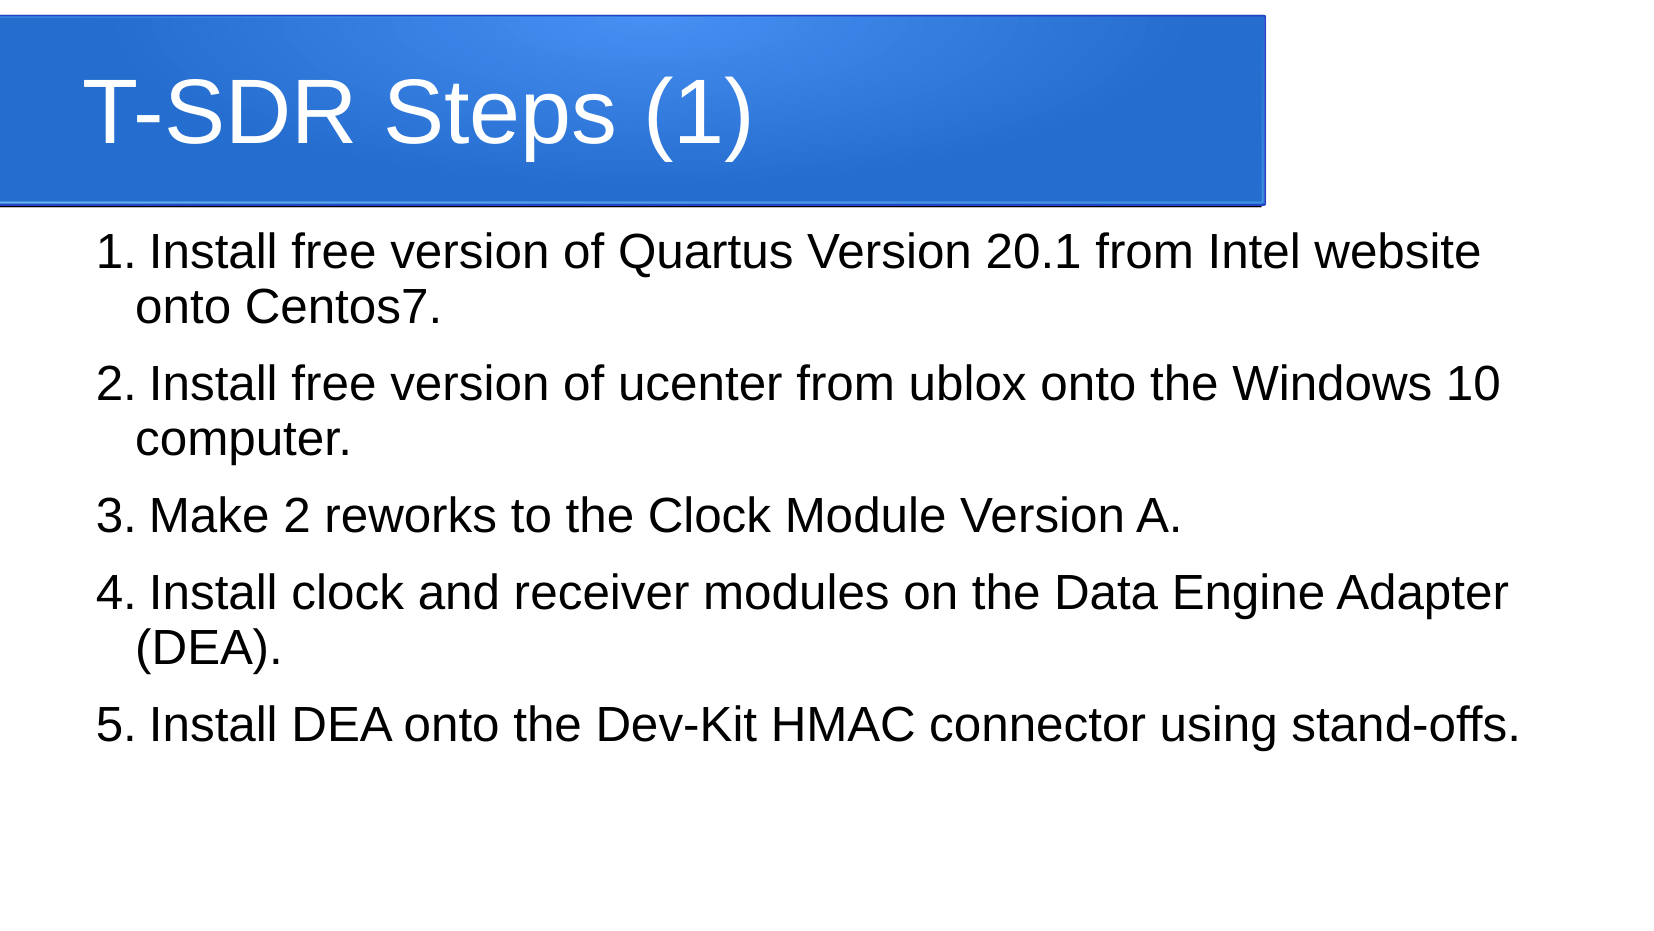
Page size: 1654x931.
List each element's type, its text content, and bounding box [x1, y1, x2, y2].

picture [0, 13, 1269, 211]
title T-SDR Steps (1) [82, 35, 1235, 189]
list Install free version of Quartus Version 20.1 from Intel website onto Centos7. Install free version of ucenter from ublox onto the Windows 10 computer. Make 2 reworks to the Clock Module Version A. Install clock and receiver modules on the Data Engine Adapter (DEA). Install DEA onto the Dev-Kit HMAC connector using stand-offs. [82, 224, 1571, 764]
